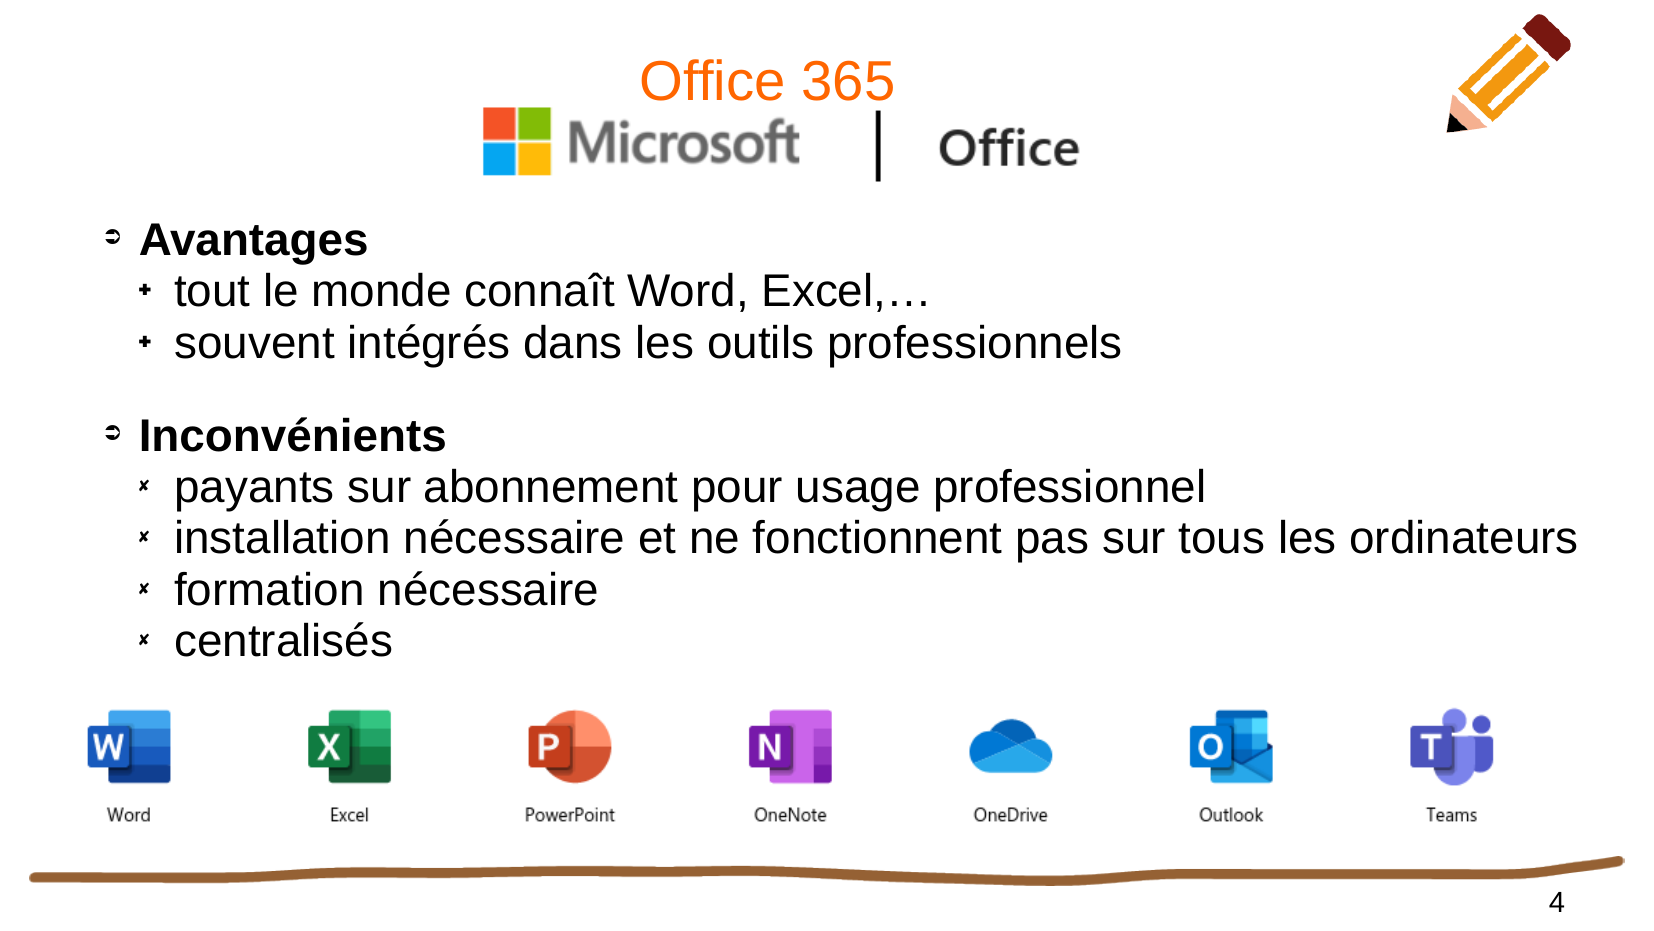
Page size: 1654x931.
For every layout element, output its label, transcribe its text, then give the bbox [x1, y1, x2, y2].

picture [59, 679, 1536, 852]
text_box Avantages tout le monde connaît Word, Excel,… souvent intégrés dans les outils professionnels Inconvénients payants sur abonnement pour usage professionnel installation nécessaire et ne fonctionnent pas sur tous les ordinateurs formation nécessaire centralisés [88, 206, 1595, 674]
picture [1446, 14, 1571, 133]
picture [29, 856, 1625, 886]
title Office 365 [88, 29, 1447, 133]
picture [471, 133, 1103, 206]
